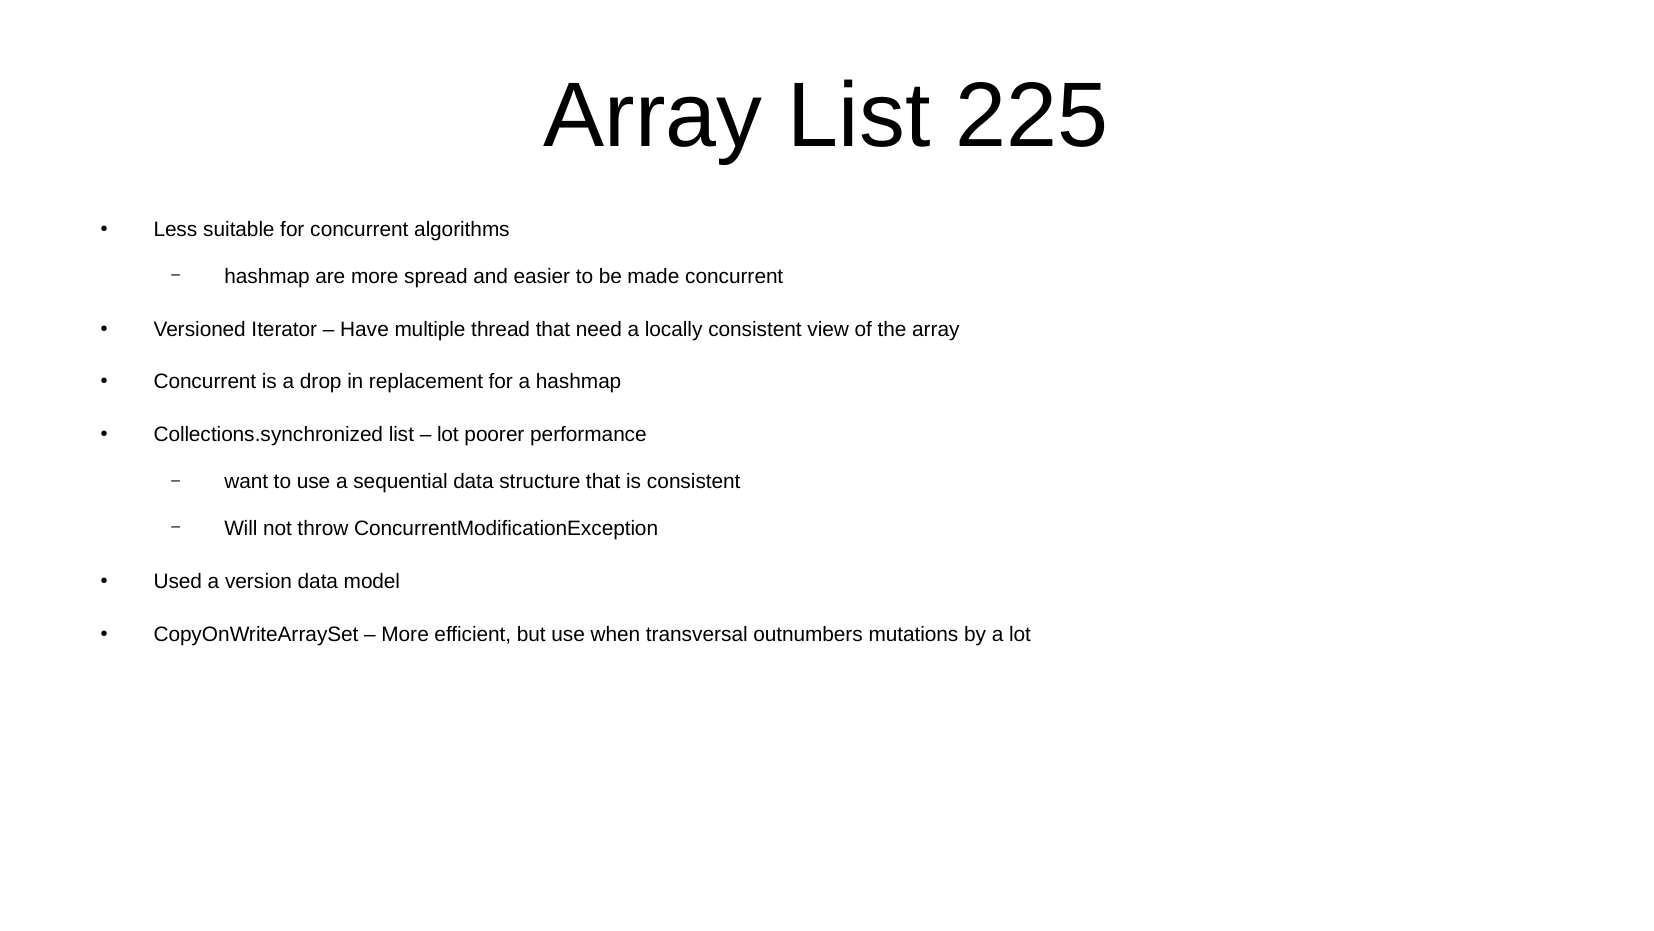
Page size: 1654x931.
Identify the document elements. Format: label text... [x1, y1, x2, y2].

title Array List 225 [82, 37, 1571, 193]
list Less suitable for concurrent algorithms hashmap are more spread and easier to be made concurrent Versioned Iterator – Have multiple thread that need a locally consistent view of the array Concurrent is a drop in replacement for a hashmap Collections.synchronized list – lot poorer performance want to use a sequential data structure that is consistent Will not throw ConcurrentModificationException Used a version data model CopyOnWriteArraySet – More efficient, but use when transversal outnumbers mutations by a lot [82, 217, 1571, 758]
